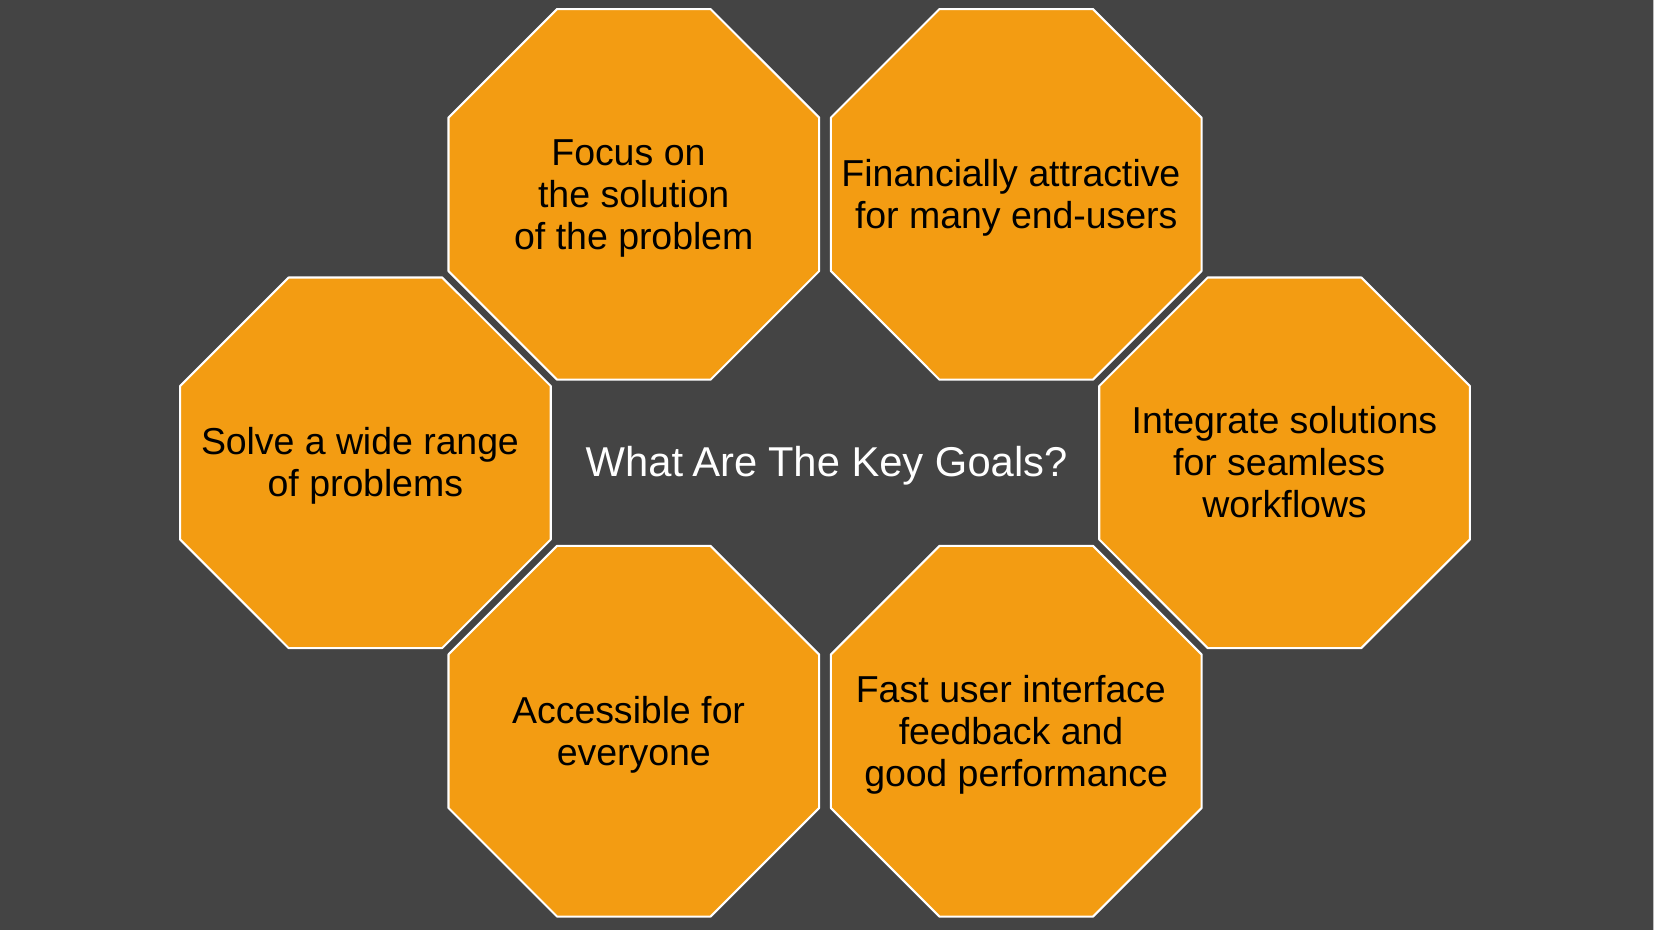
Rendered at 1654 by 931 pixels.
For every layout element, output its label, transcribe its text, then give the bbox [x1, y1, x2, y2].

text_box Financially attractive for many end-users [830, 9, 1202, 380]
text_box Accessible for everyone [448, 545, 820, 917]
text_box Focus on the solution of the problem [448, 9, 820, 380]
text_box Solve a wide range of problems [180, 277, 551, 649]
title What Are The Key Goals? [562, 385, 1091, 539]
text_box Fast user interface feedback and good performance [830, 545, 1202, 917]
text_box Integrate solutions for seamless workflows [1099, 277, 1470, 649]
